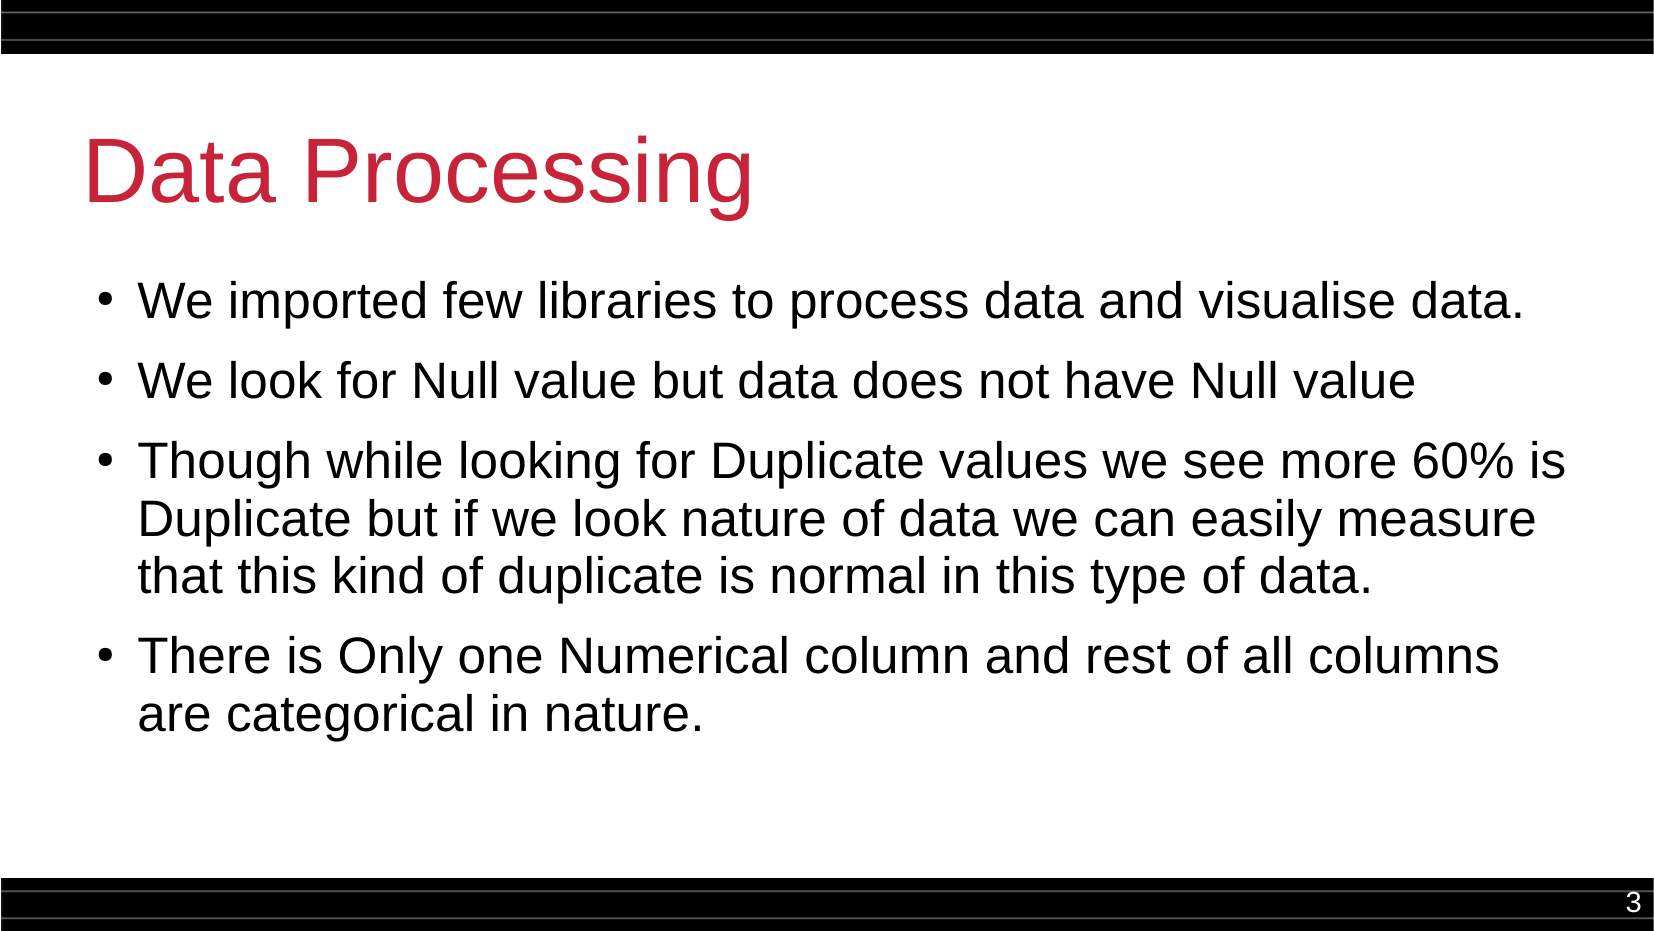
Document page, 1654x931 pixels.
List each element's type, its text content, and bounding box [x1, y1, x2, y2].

list We imported few libraries to process data and visualise data. We look for Null value but data does not have Null value Though while looking for Duplicate values we see more 60% is Duplicate but if we look nature of data we can easily measure that this kind of duplicate is normal in this type of data. There is Only one Numerical column and rest of all columns are categorical in nature. [82, 271, 1571, 758]
title Data Processing [82, 92, 1571, 249]
picture [1, 0, 1654, 54]
picture [1, 878, 1654, 931]
